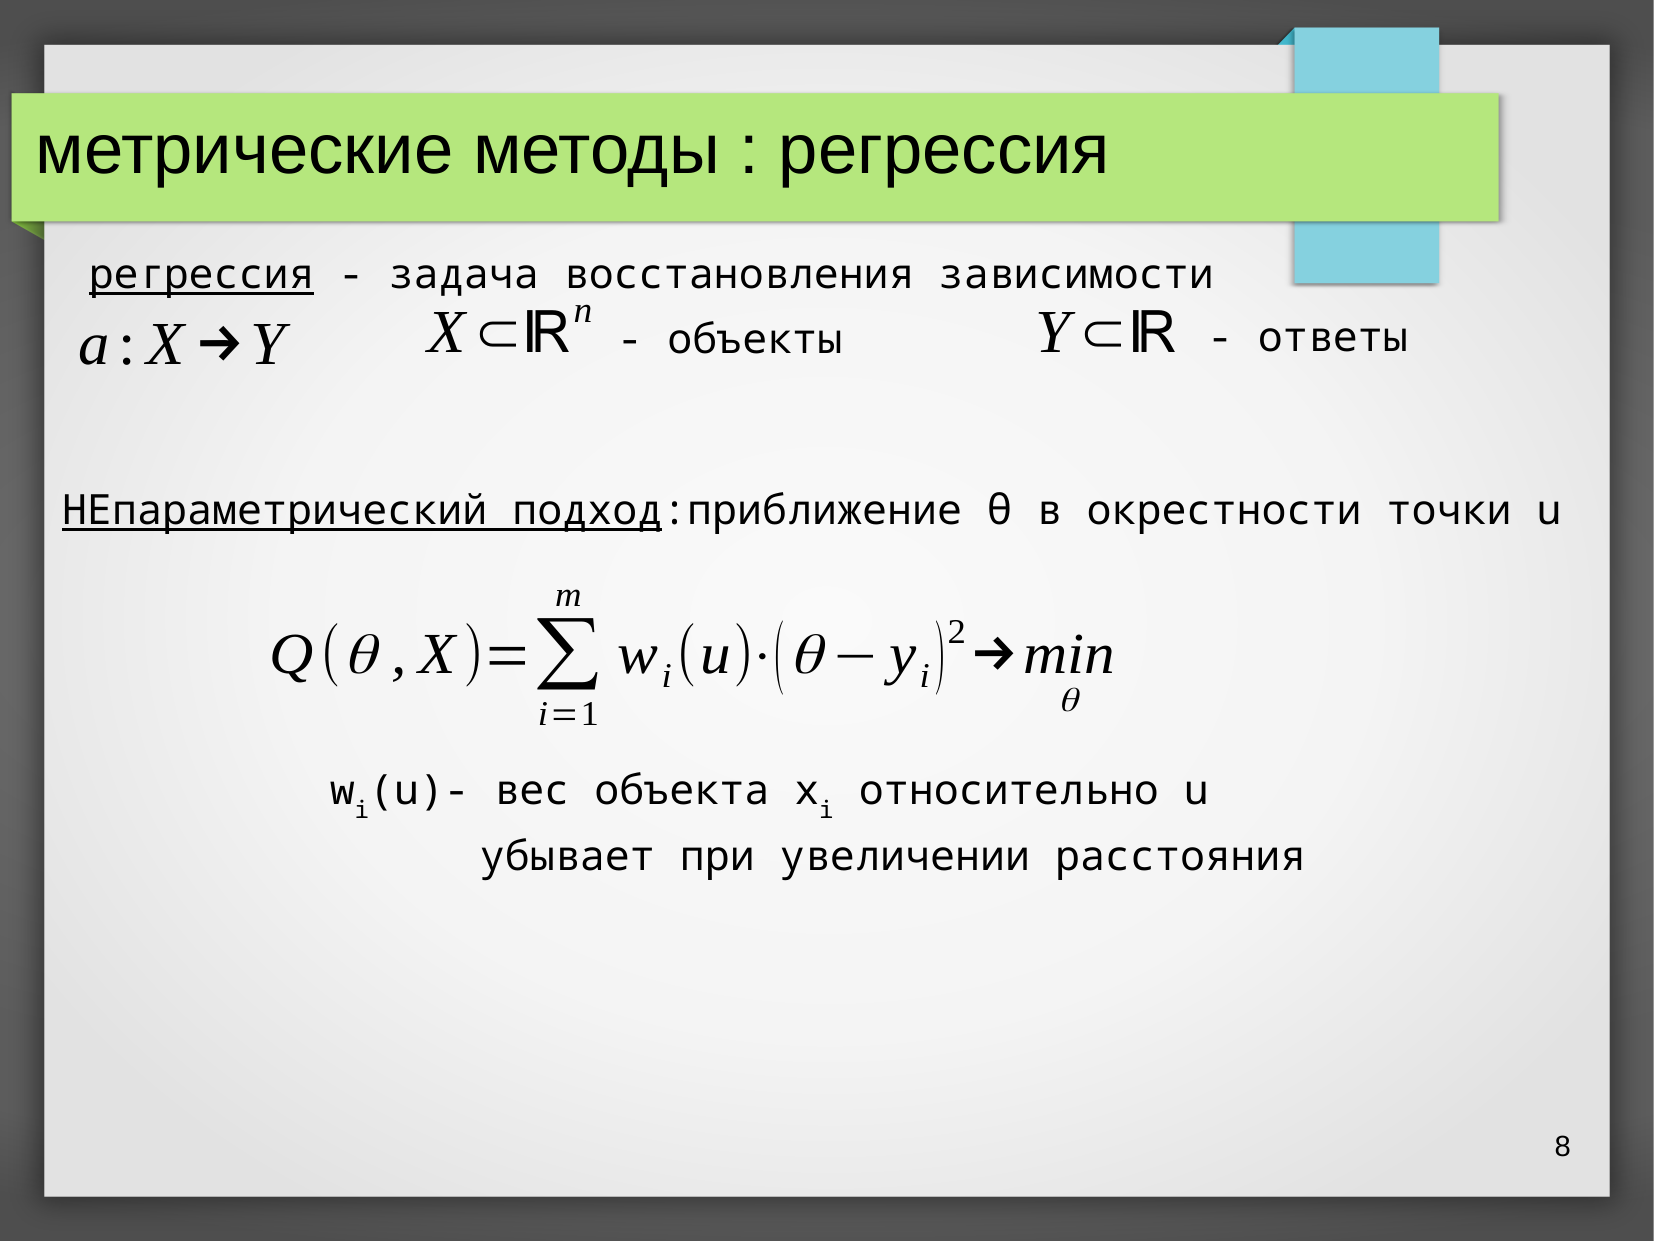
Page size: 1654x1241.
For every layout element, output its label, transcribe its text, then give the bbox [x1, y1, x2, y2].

chart [70, 323, 299, 385]
text_box wi(u)- вес объекта xi относительно u убывает при увеличении расстояния [314, 752, 1430, 923]
text_box - объекты [617, 309, 866, 365]
picture [0, 0, 1654, 1241]
text_box - ответы [1207, 310, 1433, 360]
title метрические методы : регрессия [35, 108, 1170, 190]
text_box регрессия - задача восстановления зависимости [73, 236, 1244, 300]
chart [264, 575, 1123, 733]
text_box НЕпараметрический подход:приближение θ в окрестности точки u [47, 472, 1607, 539]
chart [416, 297, 600, 373]
chart [1028, 309, 1185, 372]
